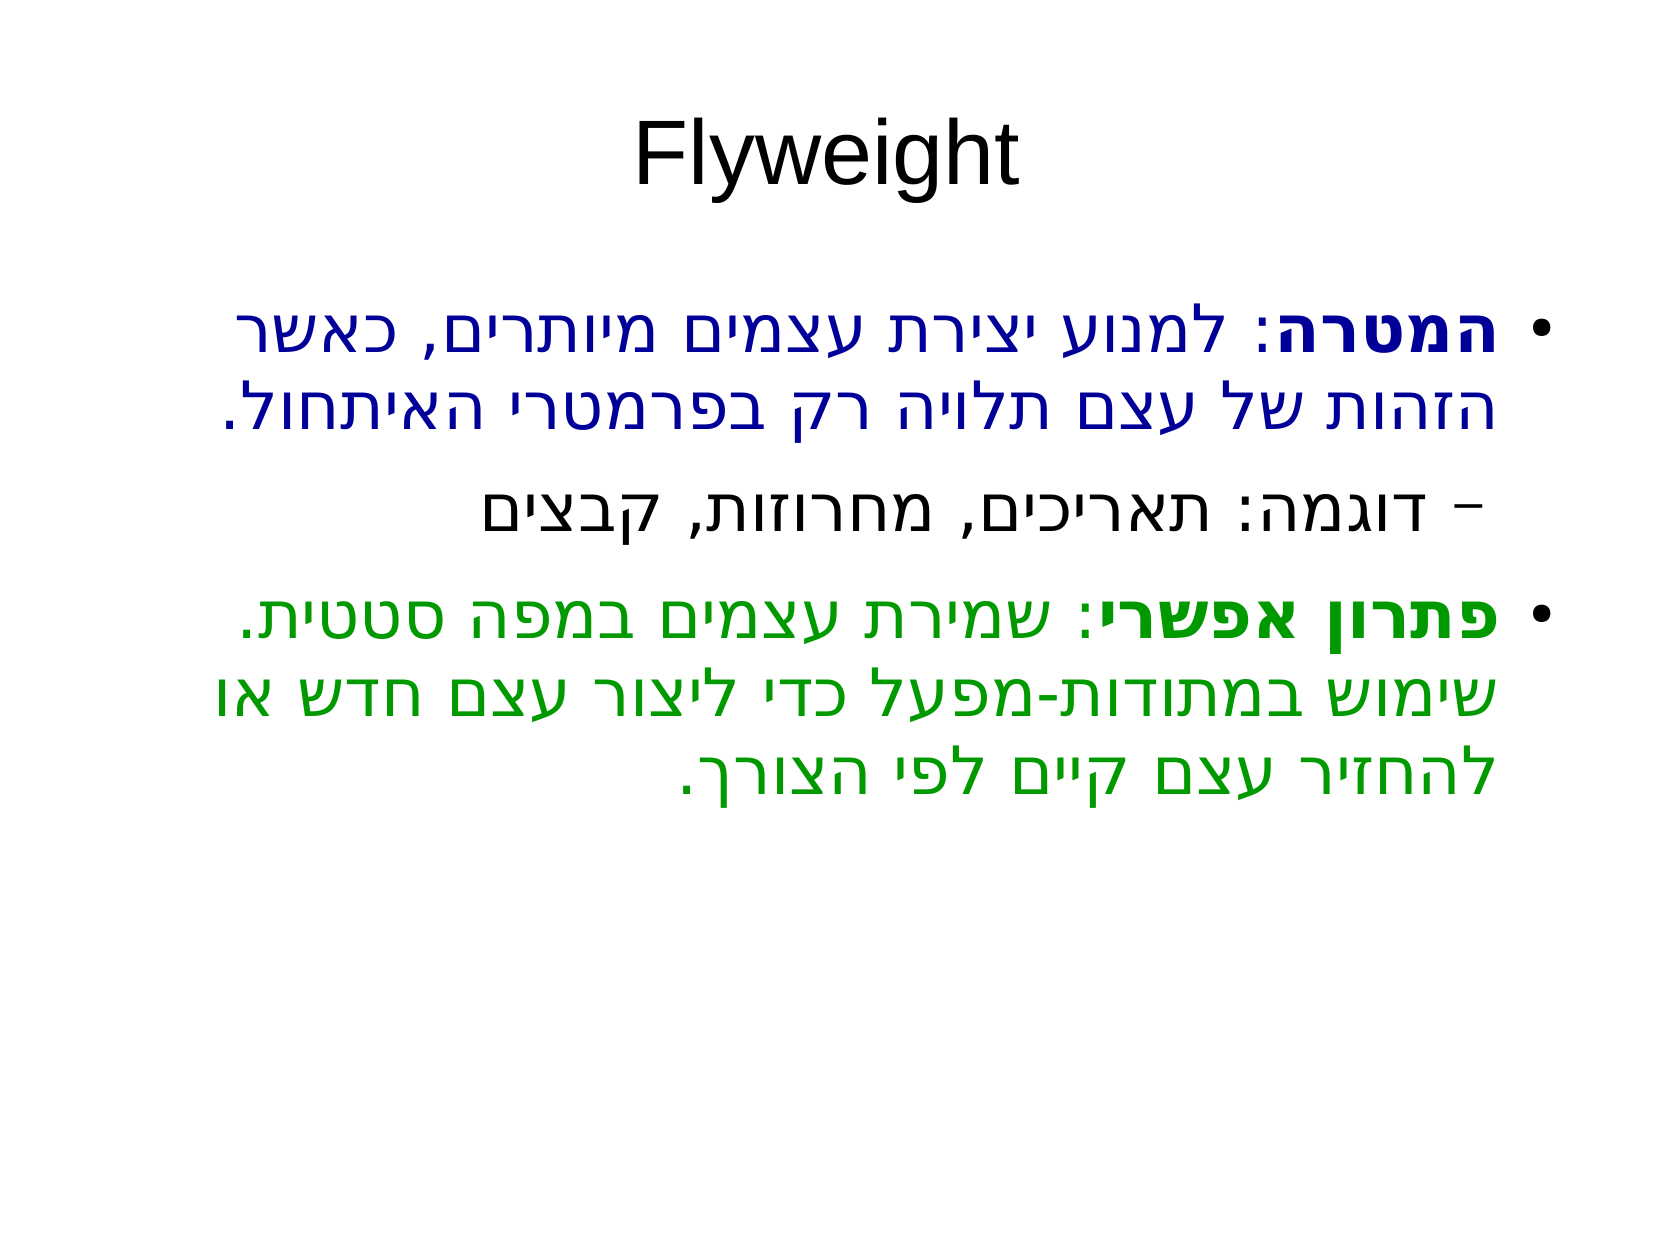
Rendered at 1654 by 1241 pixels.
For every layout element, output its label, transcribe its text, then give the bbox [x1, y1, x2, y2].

title Flyweight [82, 49, 1571, 257]
list המטרה: למנוע יצירת עצמים מיותרים, כאשר הזהות של עצם תלויה רק בפרמטרי האיתחול. דוגמה: תאריכים, מחרוזות, קבצים פתרון אפשרי: שמירת עצמים במפה סטטית. שימוש במתודות-מפעל כדי ליצור עצם חדש או להחזיר עצם קיים לפי הצורך. [82, 290, 1571, 1010]
